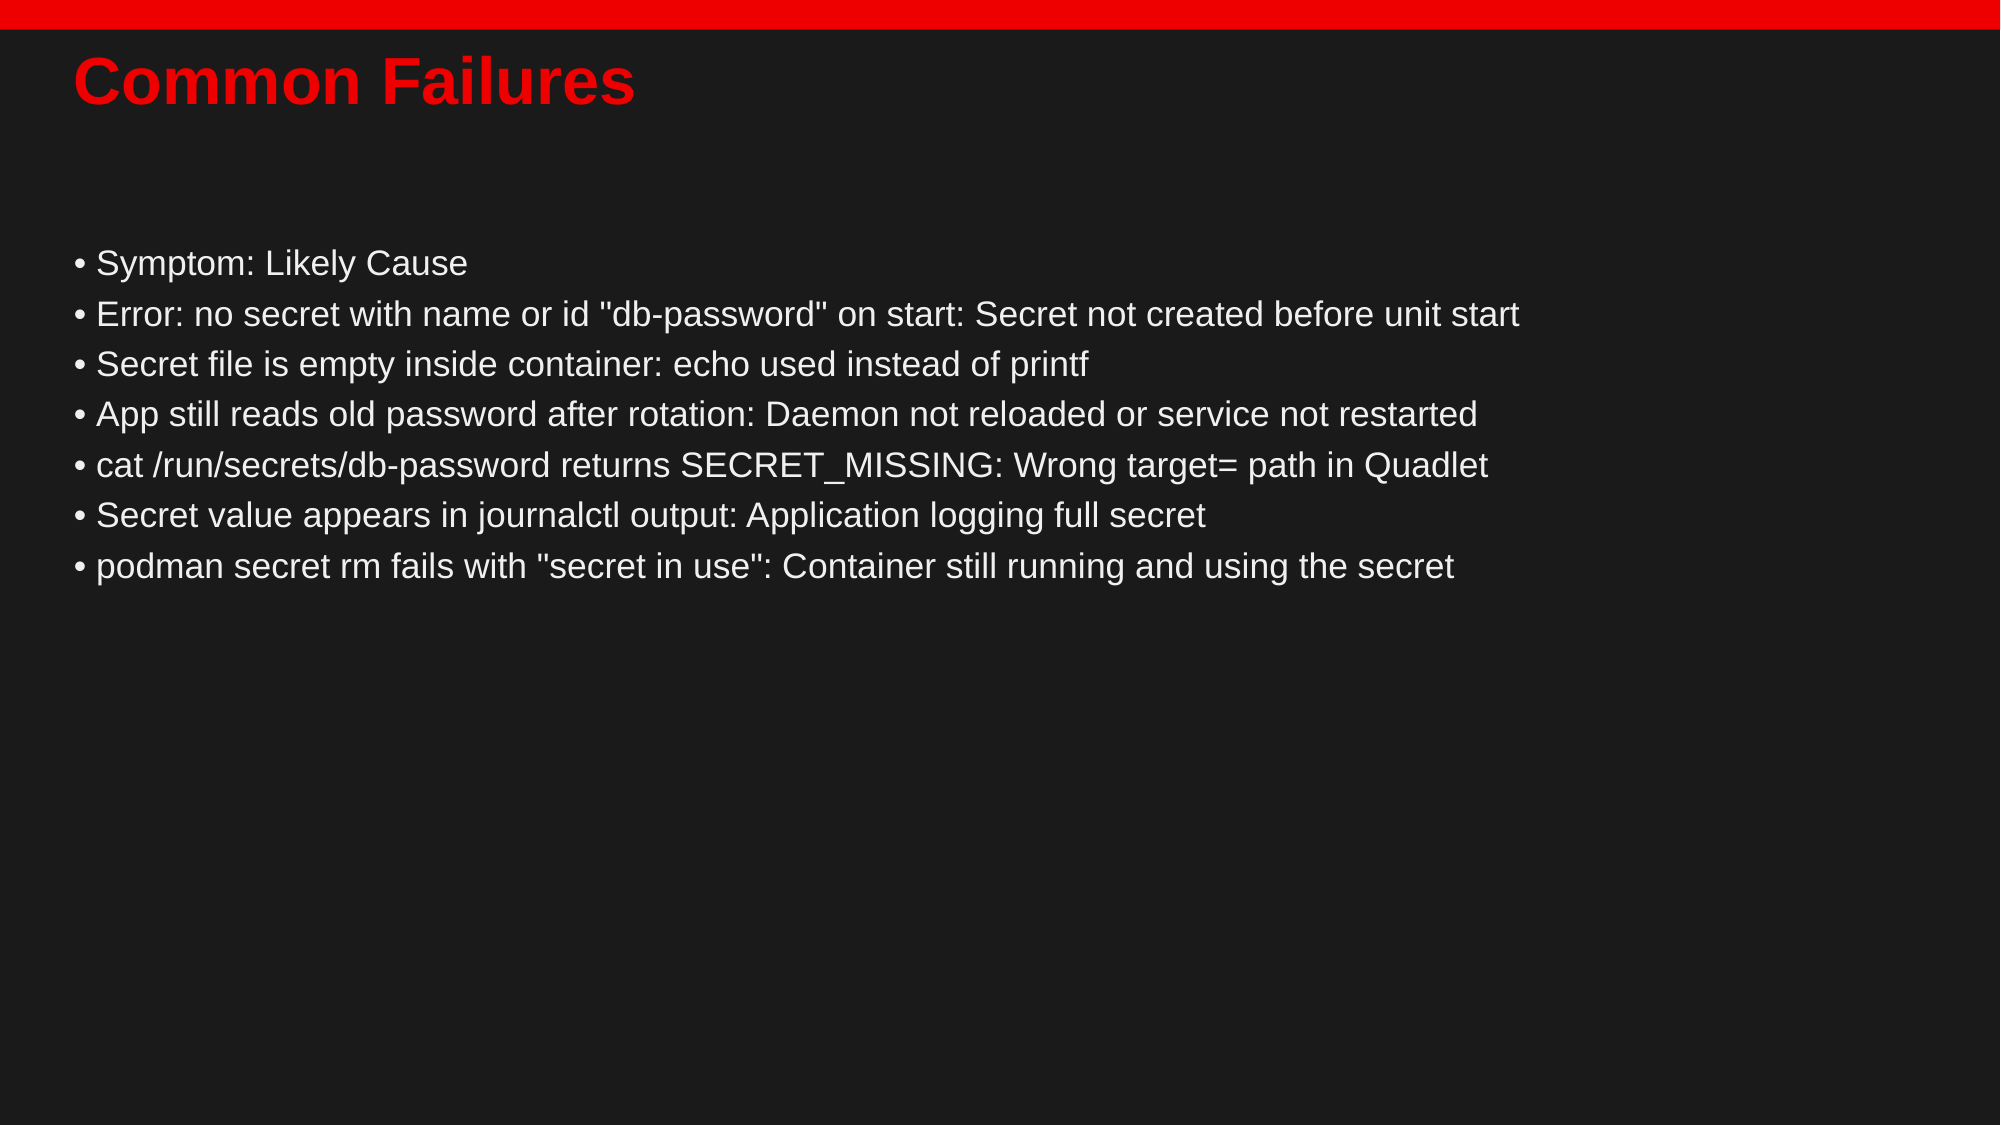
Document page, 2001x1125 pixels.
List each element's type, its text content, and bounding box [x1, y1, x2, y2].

text_box [0, 0, 2001, 30]
text_box • Symptom: Likely Cause • Error: no secret with name or id "db-password" on start: Secret not created before unit start • Secret file is empty inside container: echo used instead of printf • App still reads old password after rotation: Daemon not reloaded or service not restarted • cat /run/secrets/db-password returns SECRET_MISSING: Wrong target= path in Quadlet • Secret value appears in journalctl output: Application logging full secret • podman secret rm fails with "secret in use": Container still running and using the secret [59, 236, 1942, 1037]
text_box Common Failures [59, 36, 1942, 208]
